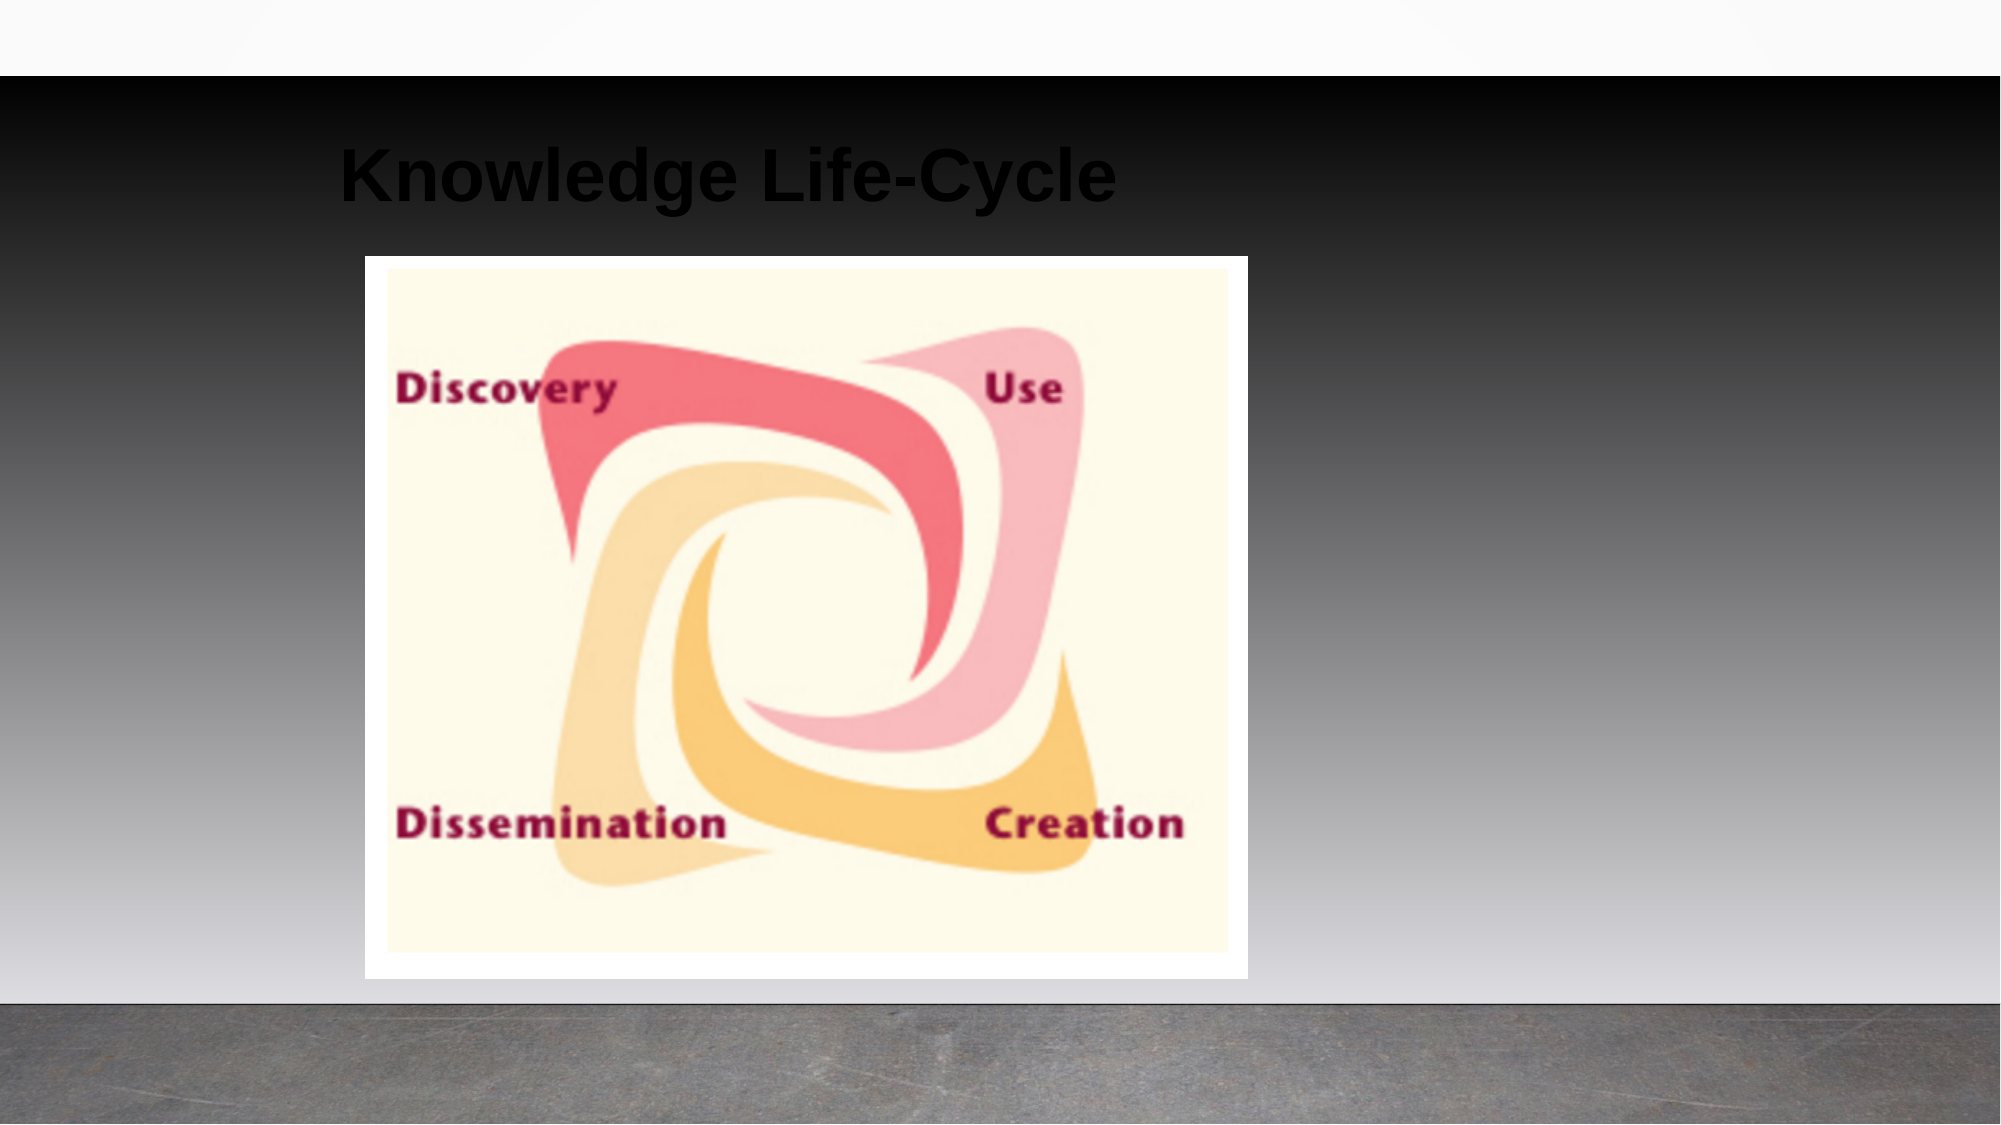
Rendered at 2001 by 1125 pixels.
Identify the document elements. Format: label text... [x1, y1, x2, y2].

picture [365, 256, 1248, 980]
title Knowledge Life-Cycle [324, 45, 1675, 233]
